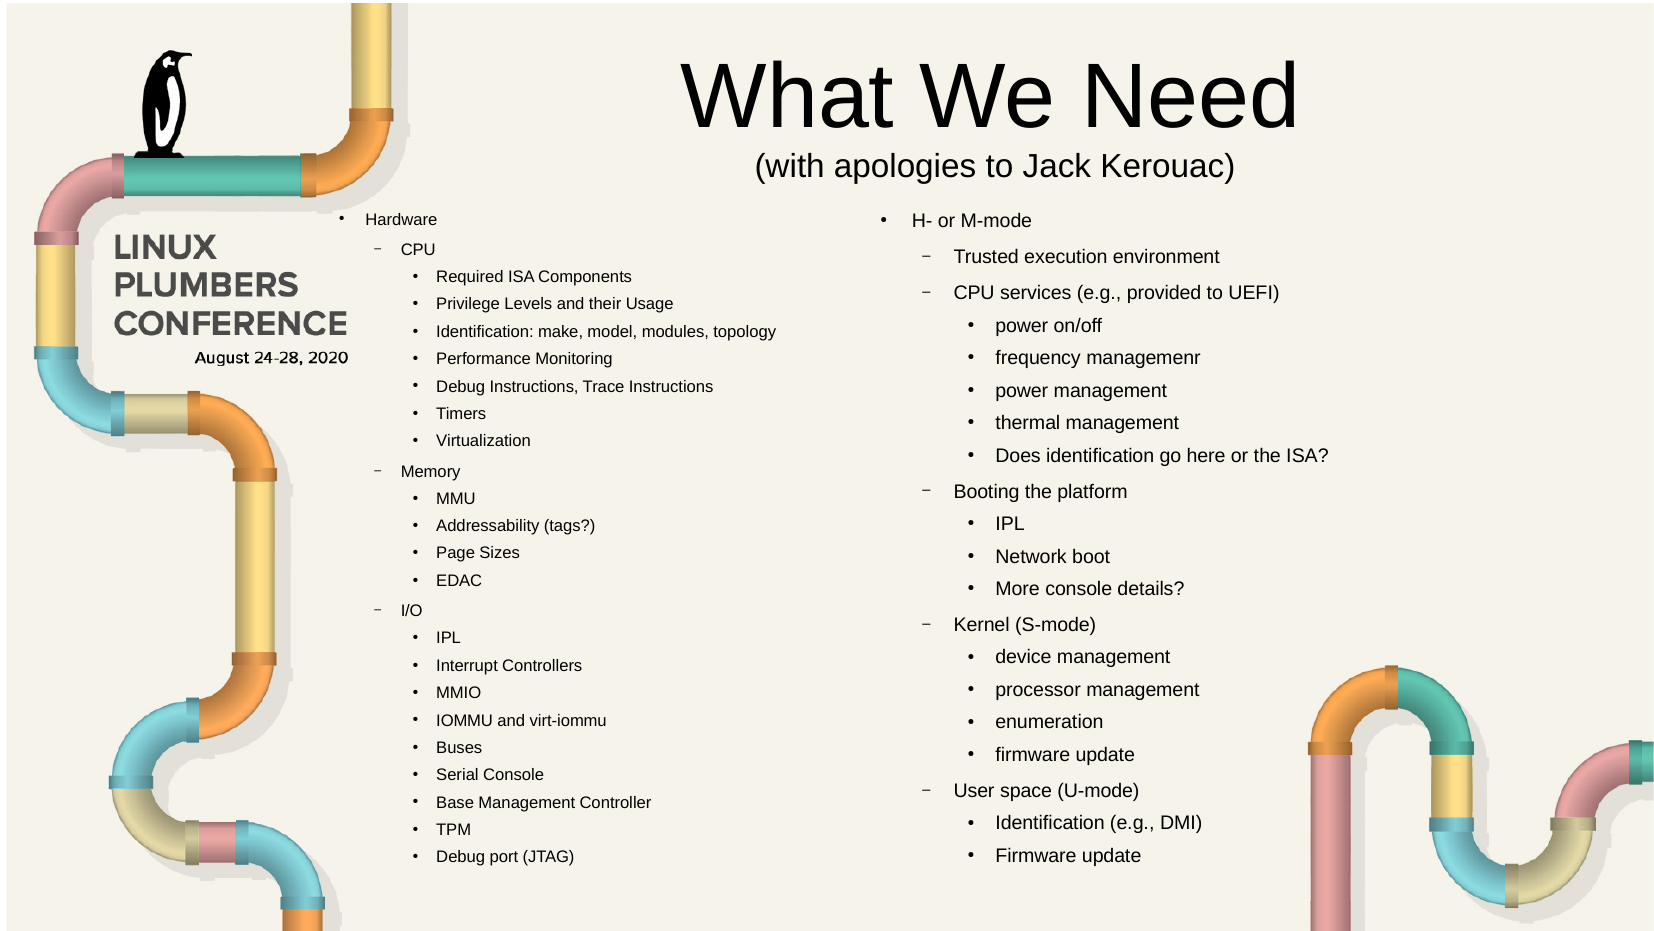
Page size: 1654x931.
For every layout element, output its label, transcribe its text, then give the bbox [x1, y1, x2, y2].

picture [6, 3, 1654, 931]
list H- or M-mode Trusted execution environment CPU services (e.g., provided to UEFI) power on/off frequency managemenr power management thermal management Does identification go here or the ISA? Booting the platform IPL Network boot More console details? Kernel (S-mode) device management processor management enumeration firmware update User space (U-mode) Identification (e.g., DMI) Firmware update [870, 210, 1396, 871]
list Hardware CPU Required ISA Components Privilege Levels and their Usage Identification: make, model, modules, topology Performance Monitoring Debug Instructions, Trace Instructions Timers Virtualization Memory MMU Addressability (tags?) Page Sizes EDAC I/O IPL Interrupt Controllers MMIO IOMMU and virt-iommu Buses Serial Console Base Management Controller TPM Debug port (JTAG) [330, 210, 856, 871]
title What We Need (with apologies to Jack Kerouac) [420, 37, 1571, 193]
